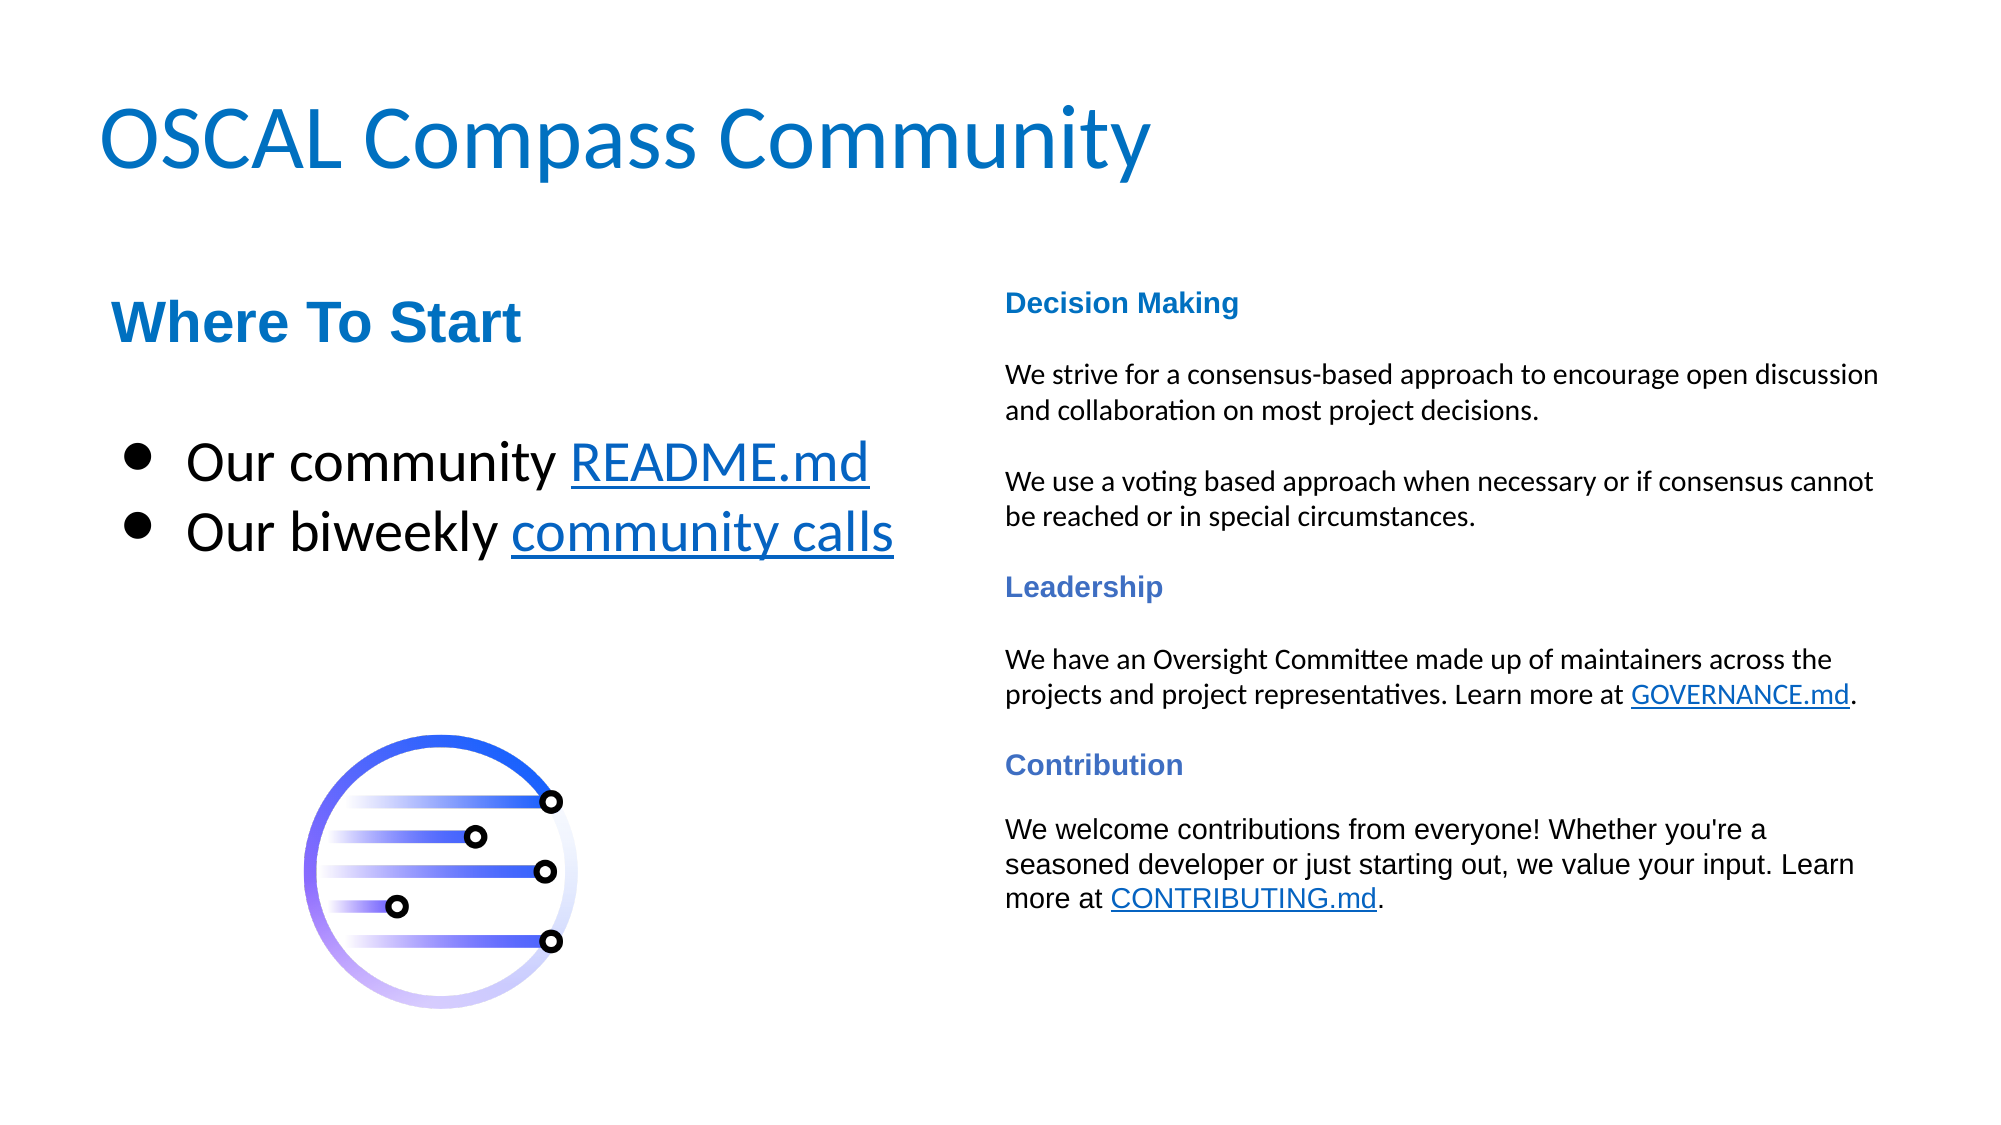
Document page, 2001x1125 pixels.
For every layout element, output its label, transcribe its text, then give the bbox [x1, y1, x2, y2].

text_box Decision Making We strive for a consensus-based approach to encourage open discussion and collaboration on most project decisions. We use a voting based approach when necessary or if consensus cannot be reached or in special circumstances. Leadership We have an Oversight Committee made up of maintainers across the projects and project representatives. Learn more at GOVERNANCE.md. Contribution We welcome contributions from everyone! Whether you're a seasoned developer or just starting out, we value your input. Learn more at CONTRIBUTING.md. [1005, 283, 1884, 937]
text_box Where To Start Our community README.md Our biweekly community calls [111, 283, 990, 937]
picture [281, 712, 600, 1031]
title OSCAL Compass Community [99, 44, 1900, 233]
